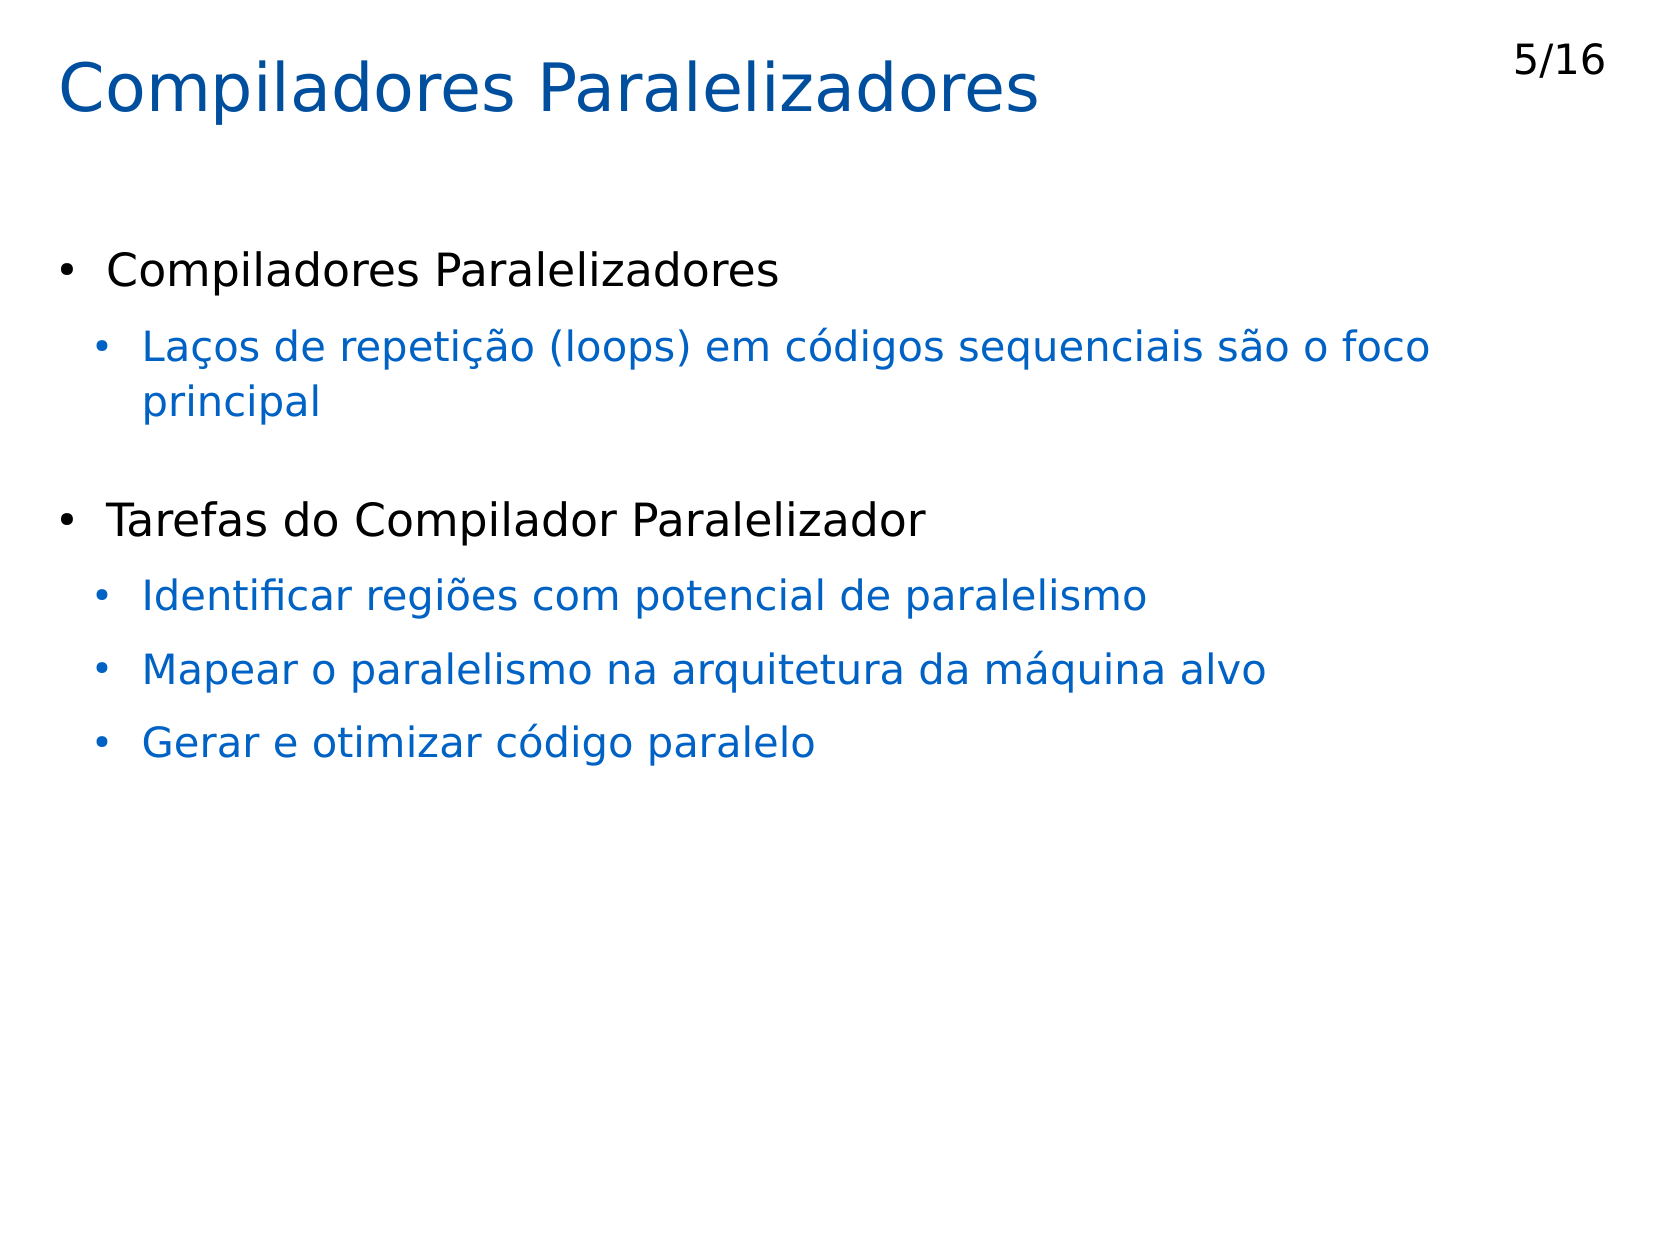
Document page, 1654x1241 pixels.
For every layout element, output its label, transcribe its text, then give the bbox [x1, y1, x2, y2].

title Compiladores Paralelizadores [59, 29, 1506, 148]
list Compiladores Paralelizadores Laços de repetição (loops) em códigos sequenciais são o foco principal Tarefas do Compilador Paralelizador Identificar regiões com potencial de paralelismo Mapear o paralelismo na arquitetura da máquina alvo Gerar e otimizar código paralelo [59, 236, 1595, 1211]
